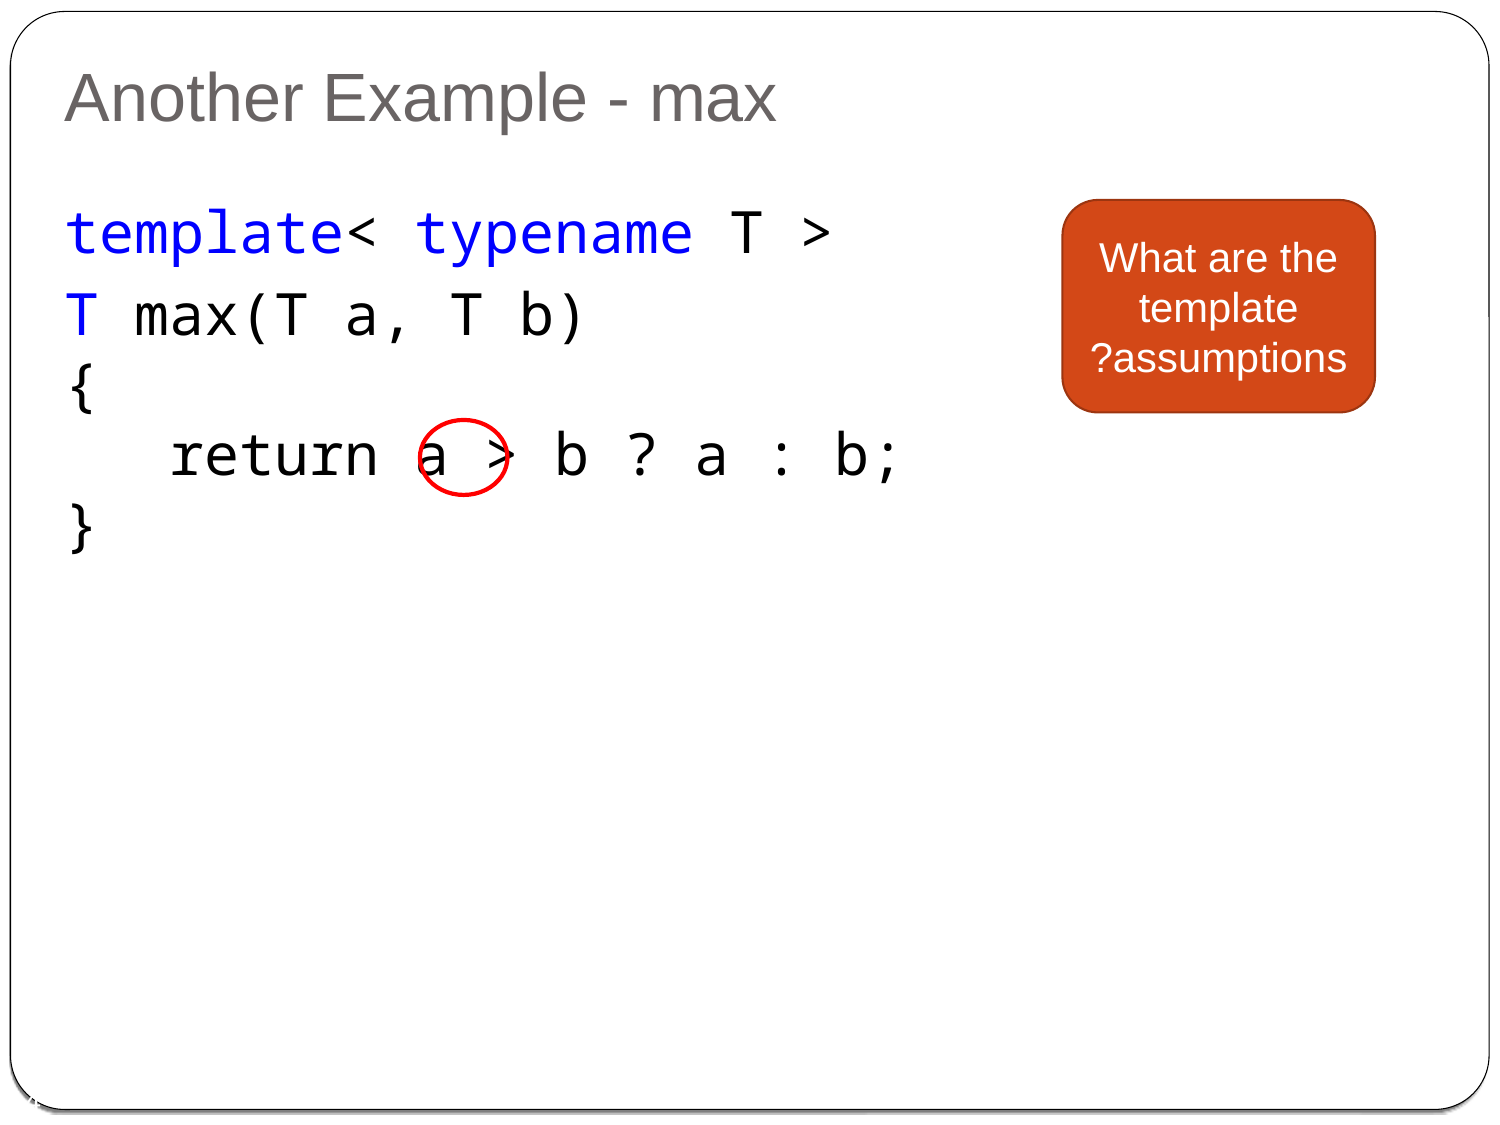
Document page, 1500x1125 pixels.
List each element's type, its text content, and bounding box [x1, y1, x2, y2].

slide_number <number> [0, 1074, 50, 1125]
list template< typename T > T max(T a, T b) { return a > b ? a : b; } [50, 187, 1450, 1125]
text_box What are the template assumptions? [1062, 199, 1375, 413]
title Another Example - max [50, 45, 1450, 150]
